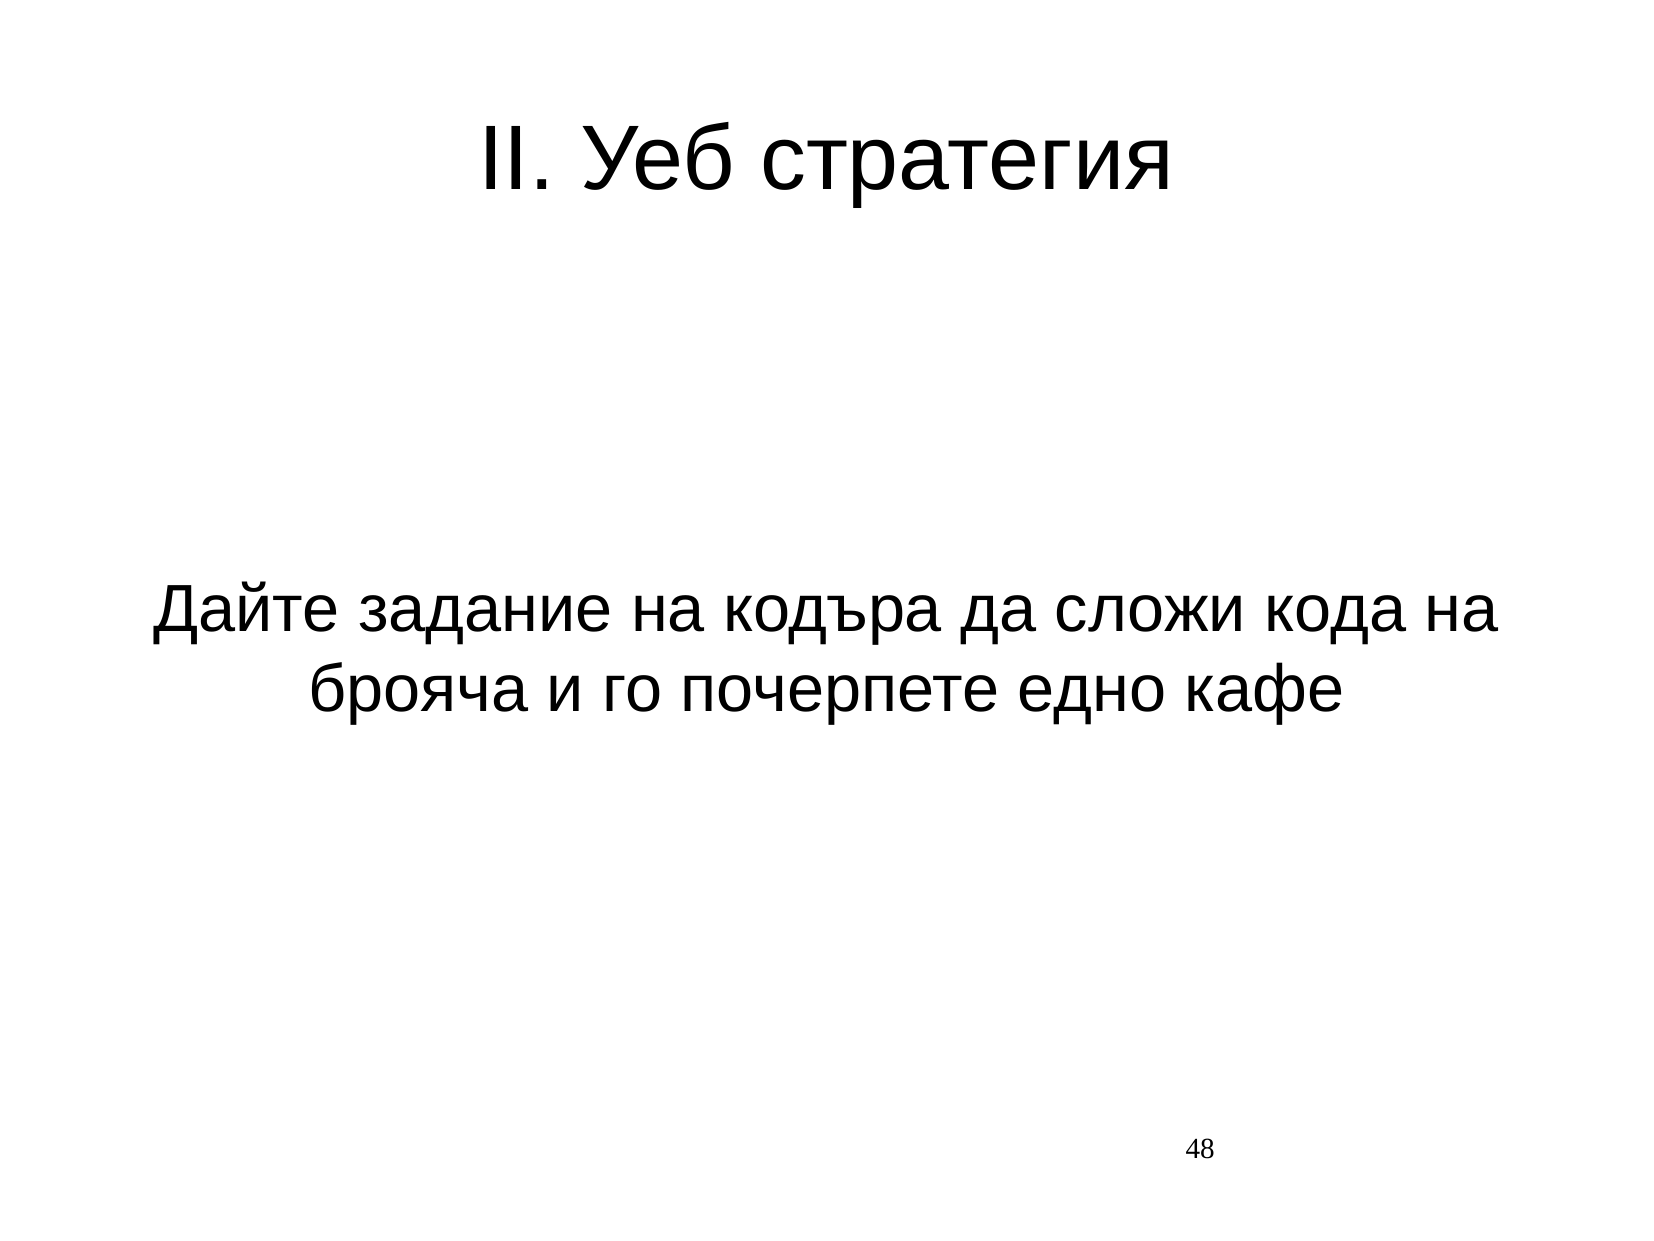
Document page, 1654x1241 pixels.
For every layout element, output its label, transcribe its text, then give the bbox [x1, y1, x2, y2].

text_box [1185, 1129, 1571, 1216]
subtitle Дайте задание на кодъра да сложи кода на брояча и го почерпете едно кафе [82, 290, 1571, 1109]
title II. Уеб стратегия [82, 49, 1571, 257]
